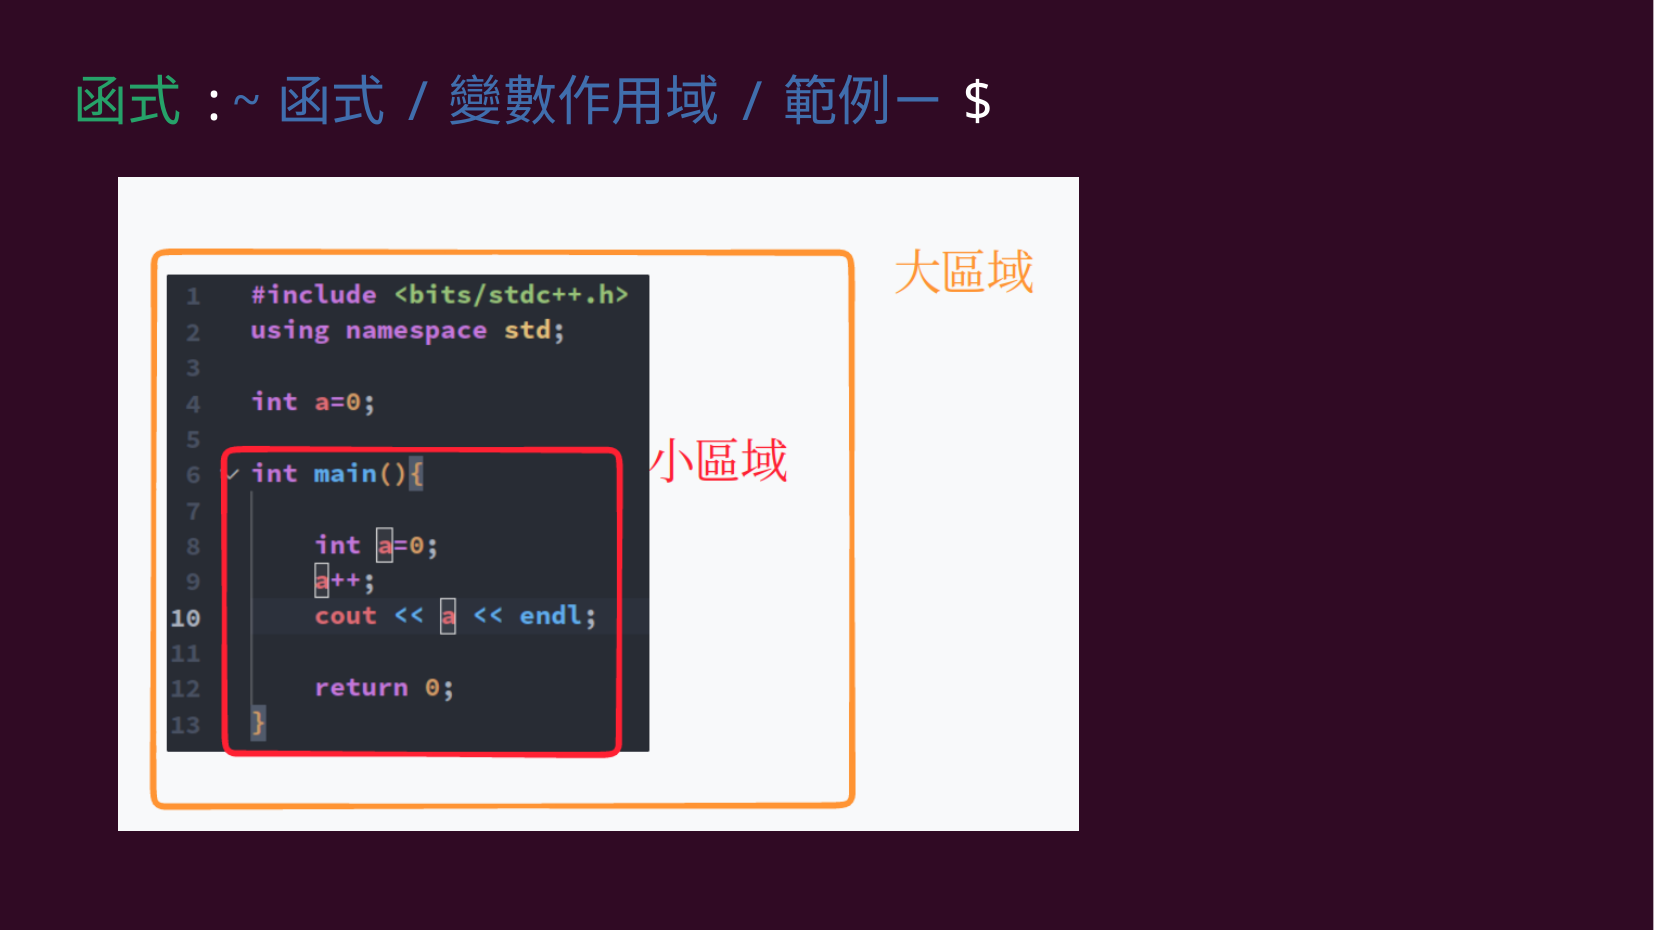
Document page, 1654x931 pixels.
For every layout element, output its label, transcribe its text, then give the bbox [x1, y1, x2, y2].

picture [118, 177, 1079, 831]
text_box 函式:~函式/變數作用域/範例ㄧ$ [59, 55, 1201, 139]
